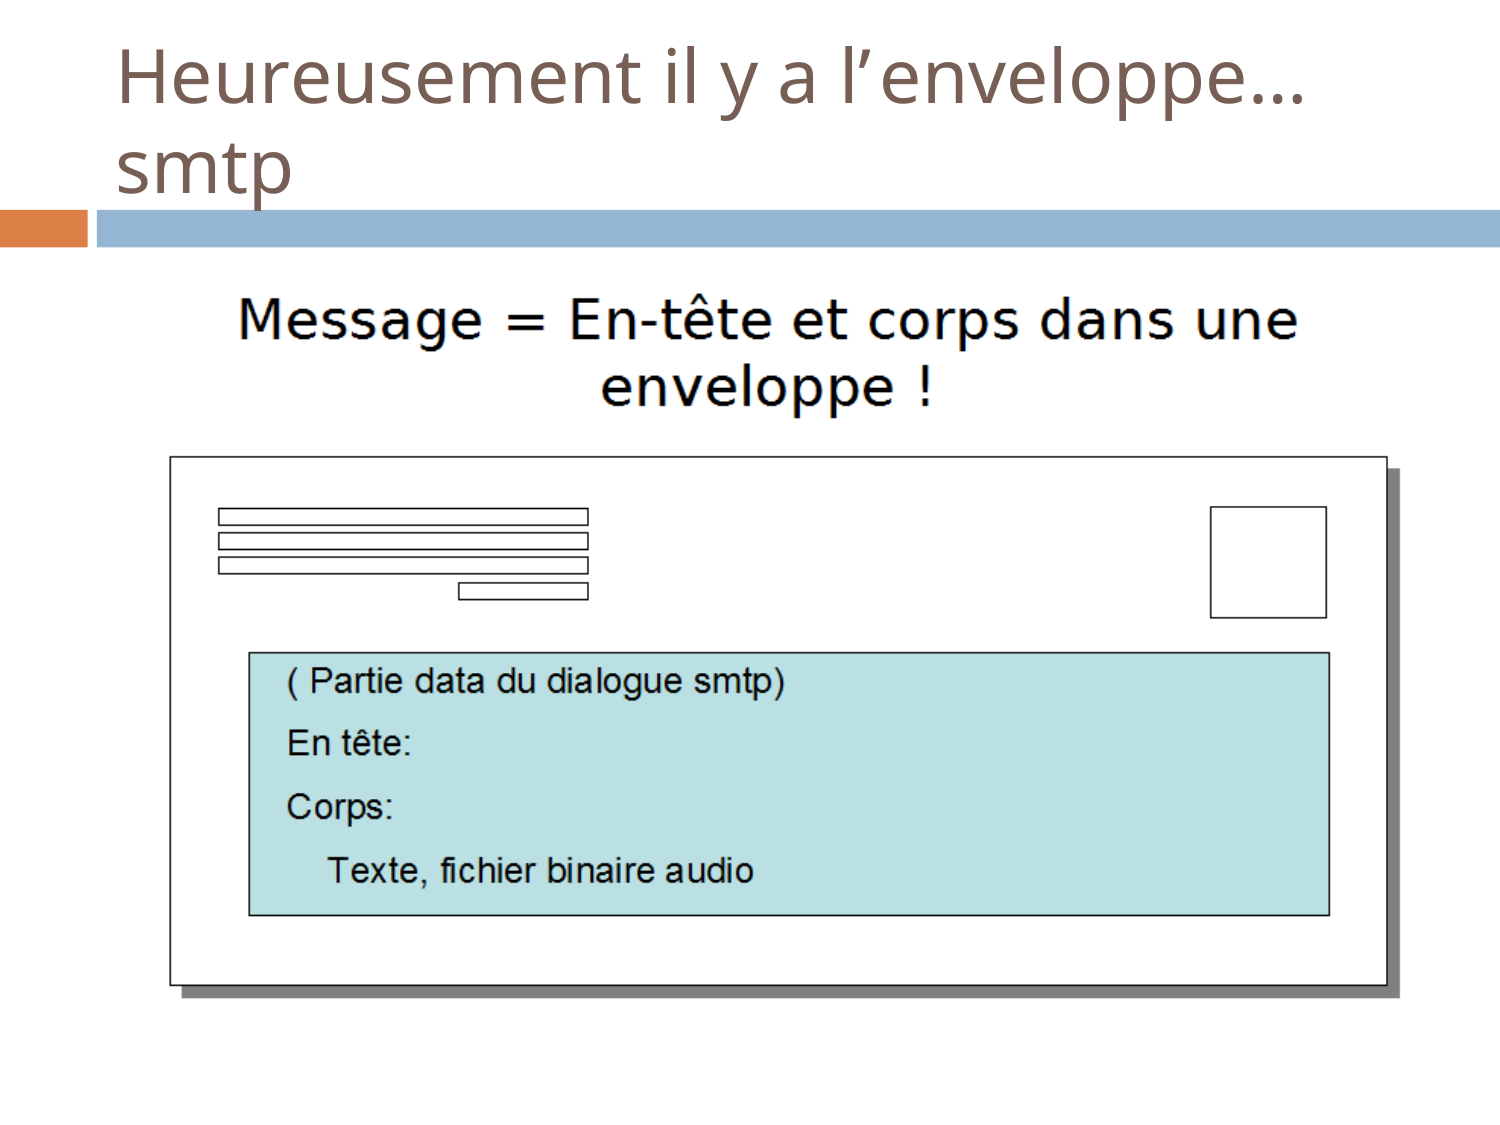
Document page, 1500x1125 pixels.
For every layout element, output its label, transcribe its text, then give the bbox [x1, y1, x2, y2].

title Heureusement il y a l’enveloppe… smtp [100, 37, 1438, 201]
picture [112, 262, 1426, 1000]
